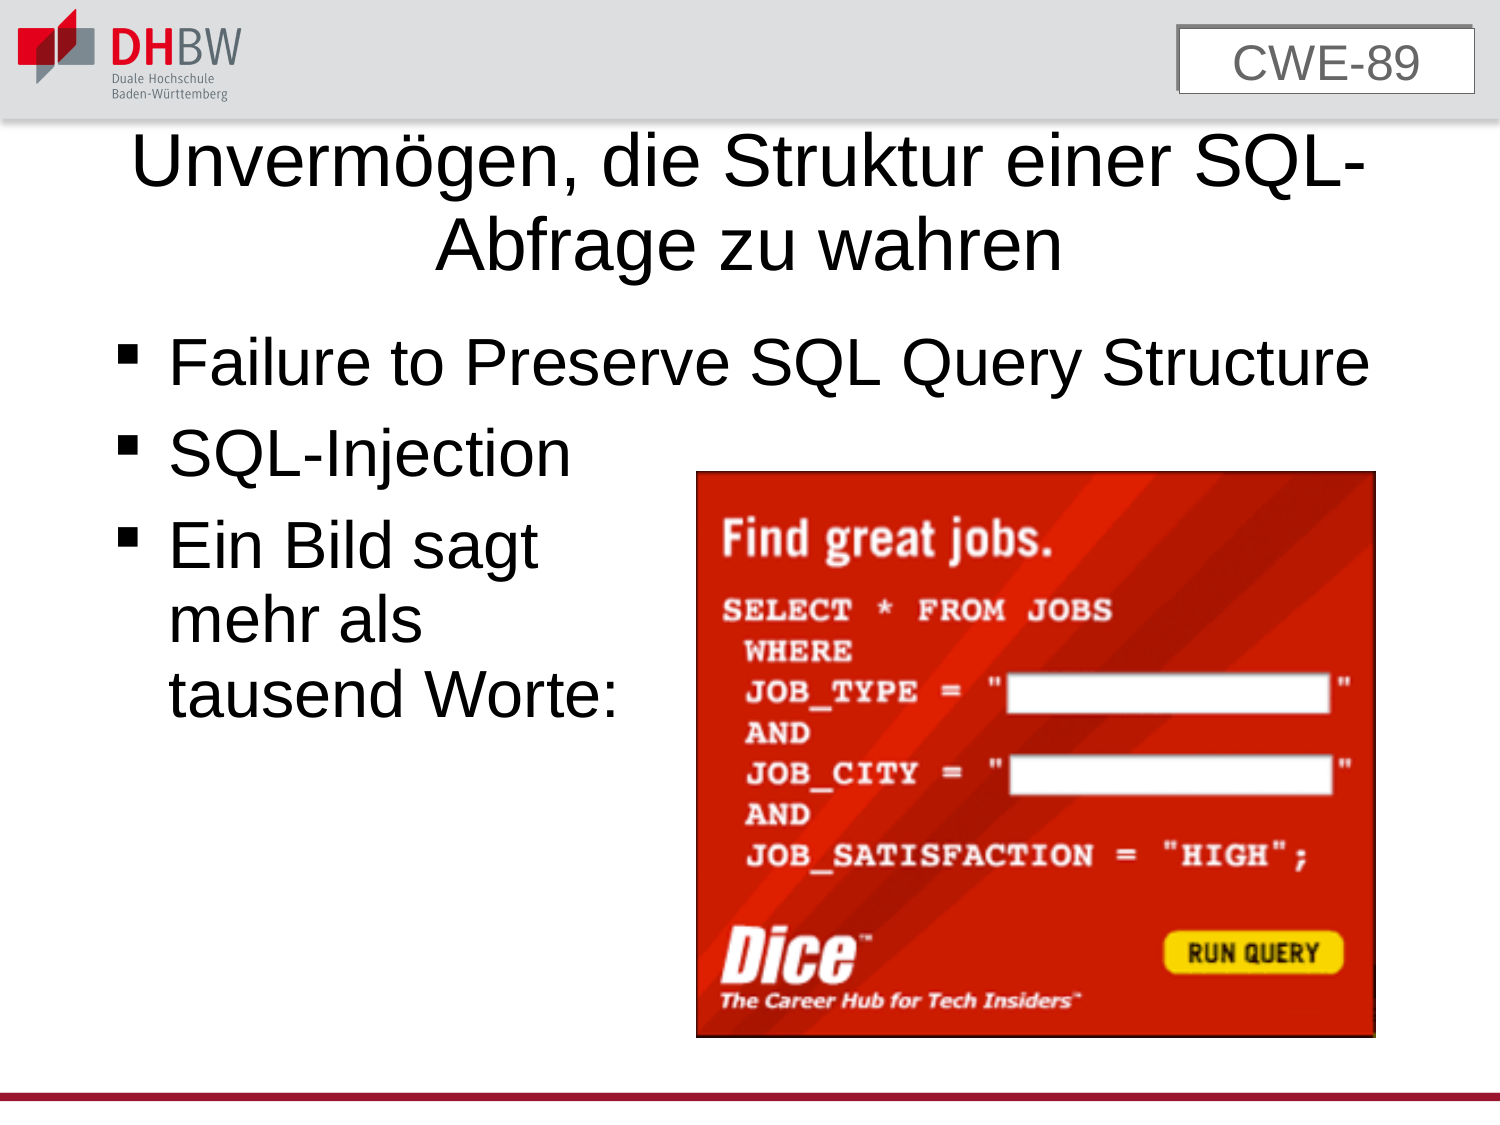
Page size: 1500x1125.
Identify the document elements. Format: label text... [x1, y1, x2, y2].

text_box CWE-89 [1179, 28, 1475, 94]
picture [0, 0, 1500, 1121]
list Failure to Preserve SQL Query Structure SQL-Injection Ein Bild sagt mehr als tausend Worte: [112, 324, 1388, 1036]
title Unvermögen, die Struktur einer SQL-Abfrage zu wahren [112, 87, 1388, 318]
